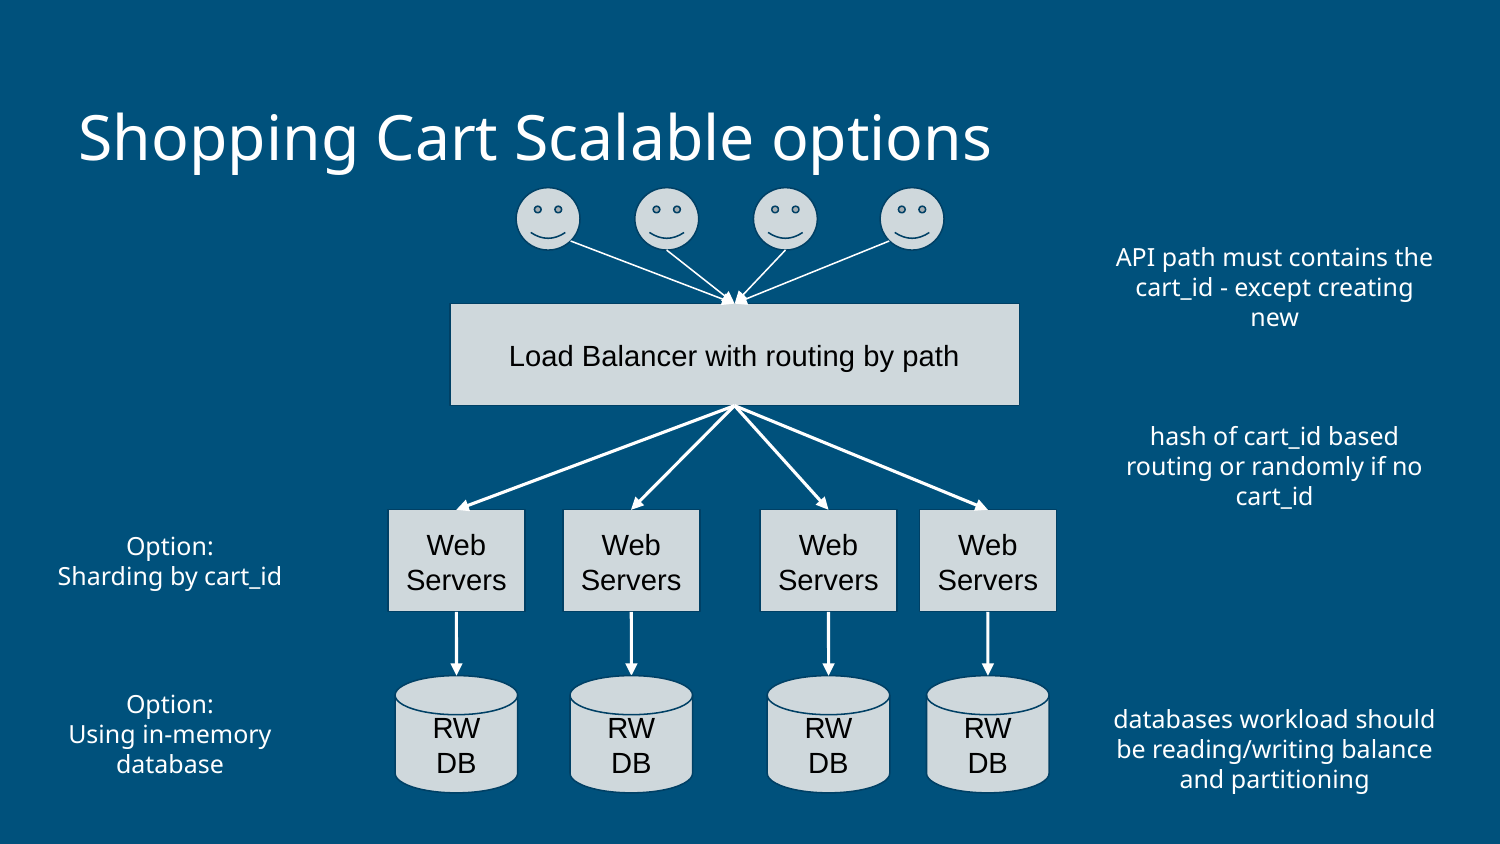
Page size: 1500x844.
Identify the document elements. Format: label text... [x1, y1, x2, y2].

text_box Web Servers [919, 509, 1057, 612]
text_box Web Servers [759, 509, 897, 612]
text_box hash of cart_id based routing or randomly if no cart_id [1096, 405, 1453, 526]
text_box [753, 187, 818, 251]
text_box RW DB [570, 675, 693, 793]
text_box Option: Sharding by cart_id [38, 515, 302, 606]
text_box Option: Using in-memory database [38, 673, 302, 794]
text_box RW DB [926, 675, 1050, 793]
text_box [516, 187, 581, 251]
text_box Web Servers [387, 509, 525, 612]
text_box Load Balancer with routing by path [450, 304, 1020, 406]
text_box [634, 187, 699, 251]
text_box databases workload should be reading/writing balance and partitioning [1096, 688, 1453, 809]
text_box [880, 187, 945, 251]
title Shopping Cart Scalable options [63, 75, 1437, 188]
text_box API path must contains the cart_id - except creating new [1096, 226, 1453, 347]
text_box RW DB [767, 675, 890, 793]
text_box RW DB [395, 675, 518, 793]
text_box Web Servers [562, 509, 700, 612]
